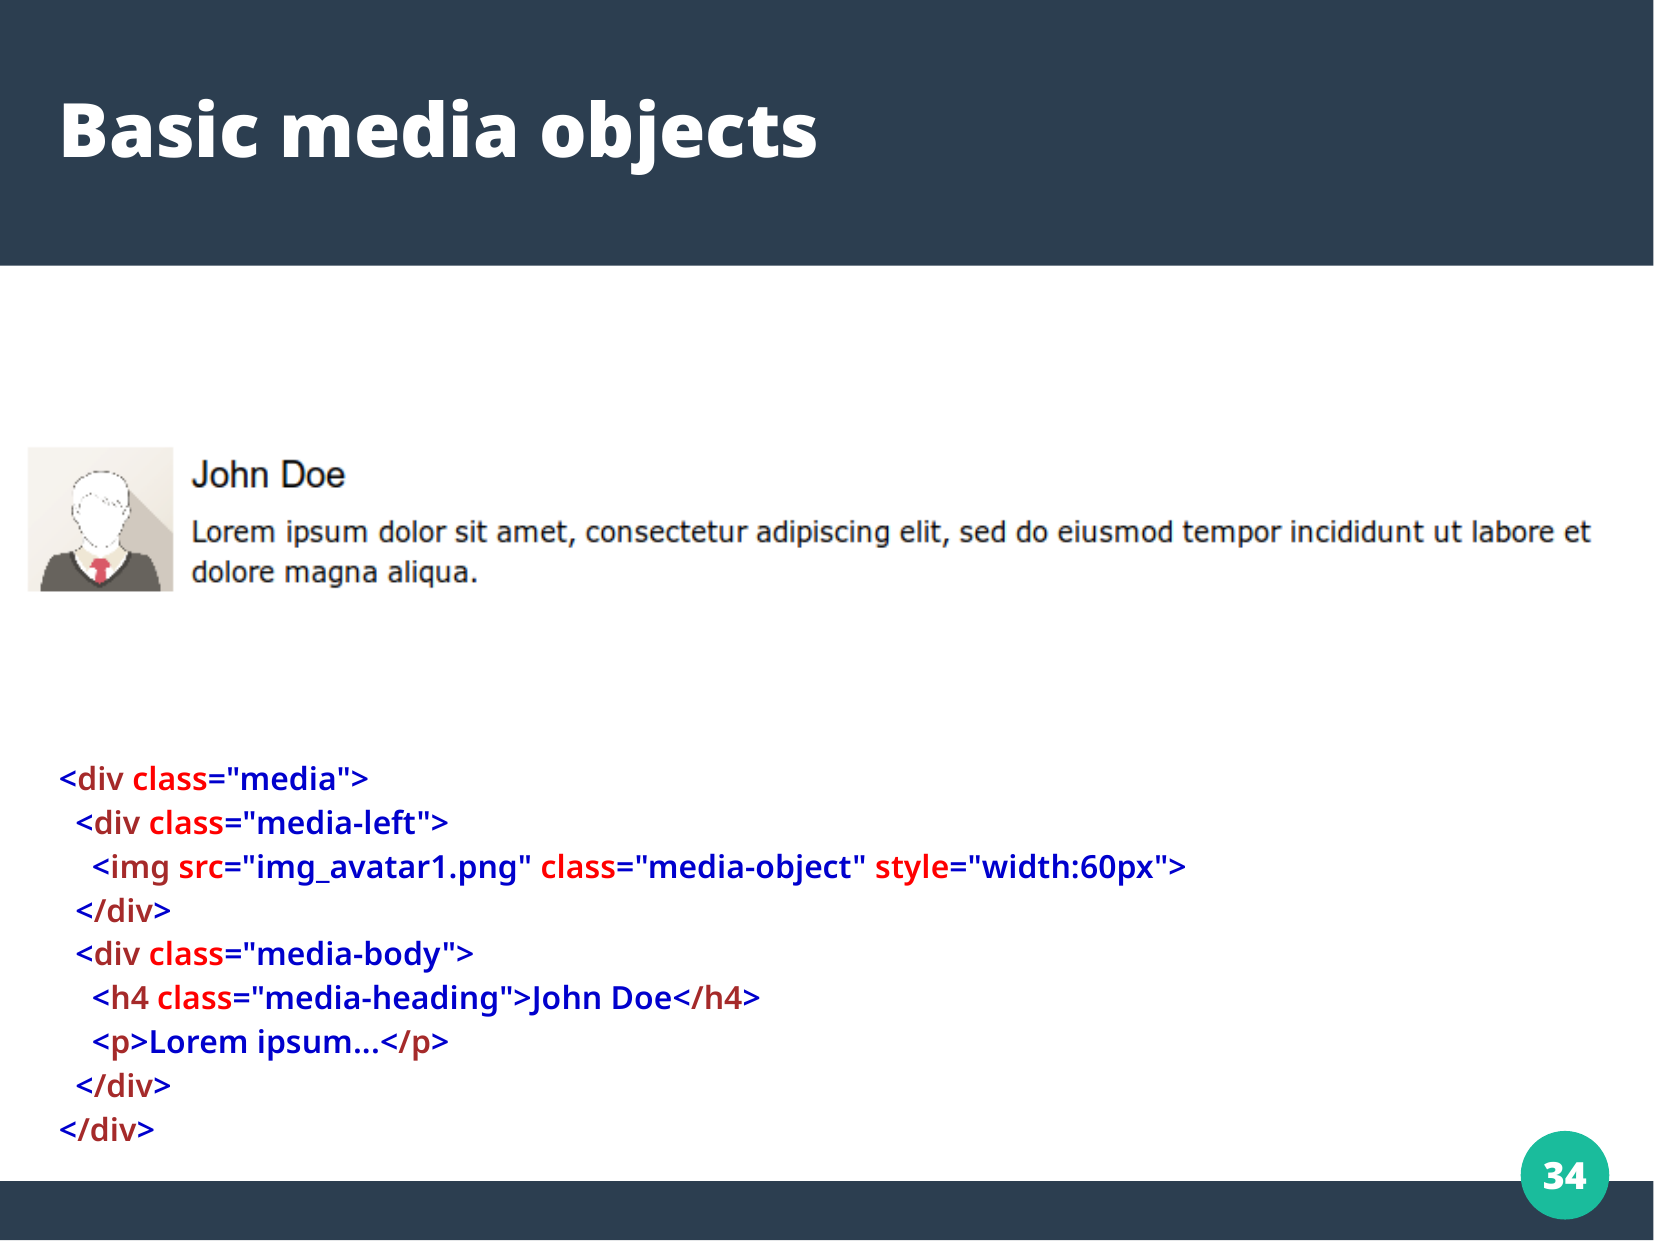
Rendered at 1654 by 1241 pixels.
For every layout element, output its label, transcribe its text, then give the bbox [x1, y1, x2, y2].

title Basic media objects [59, 49, 1595, 207]
list <div class="media"> <div class="media-left"> <img src="img_avatar1.png" class="media-object" style="width:60px"> </div> <div class="media-body"> <h4 class="media-heading">John Doe</h4> <p>Lorem ipsum...</p> </div> </div> [59, 756, 1595, 1151]
picture [12, 413, 1595, 621]
